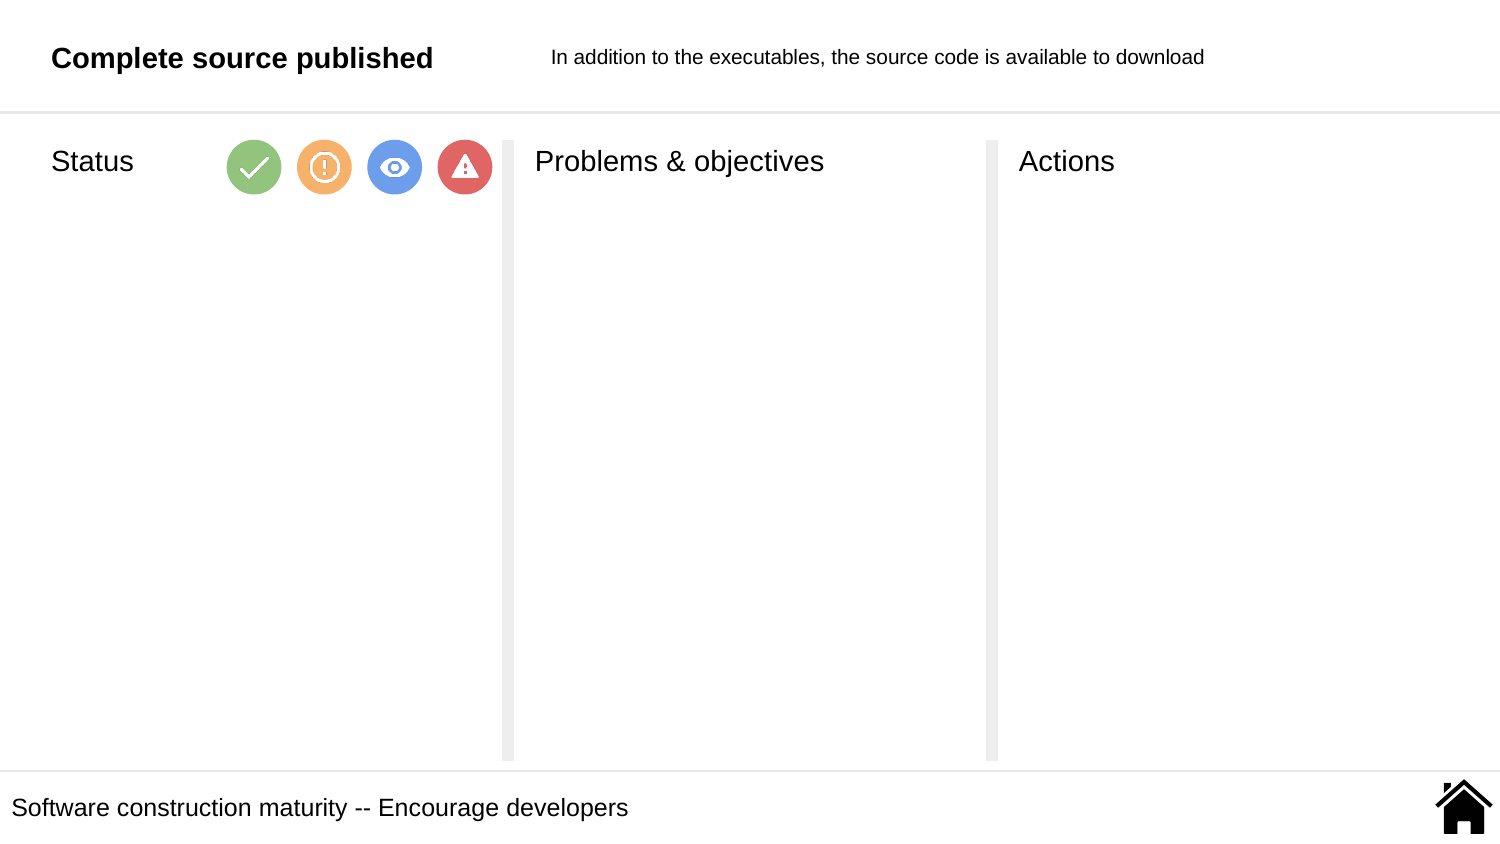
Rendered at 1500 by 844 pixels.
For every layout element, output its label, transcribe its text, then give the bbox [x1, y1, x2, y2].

text_box [275, 149, 282, 185]
text_box [236, 139, 272, 146]
picture [1435, 779, 1493, 834]
picture [233, 146, 275, 188]
text_box [367, 139, 423, 195]
text_box [226, 149, 233, 185]
list Software construction maturity -- Encourage developers [0, 769, 1218, 844]
picture [306, 148, 343, 186]
title Complete source published [39, 15, 524, 98]
list Actions [1007, 131, 1461, 770]
picture [449, 149, 481, 182]
text_box [437, 139, 493, 195]
list Problems & objectives [523, 131, 977, 769]
text_box [236, 188, 272, 195]
picture [378, 152, 411, 184]
list In addition to the executables, the source code is available to download [539, 15, 1461, 98]
list Status [39, 131, 493, 769]
text_box [296, 139, 352, 195]
